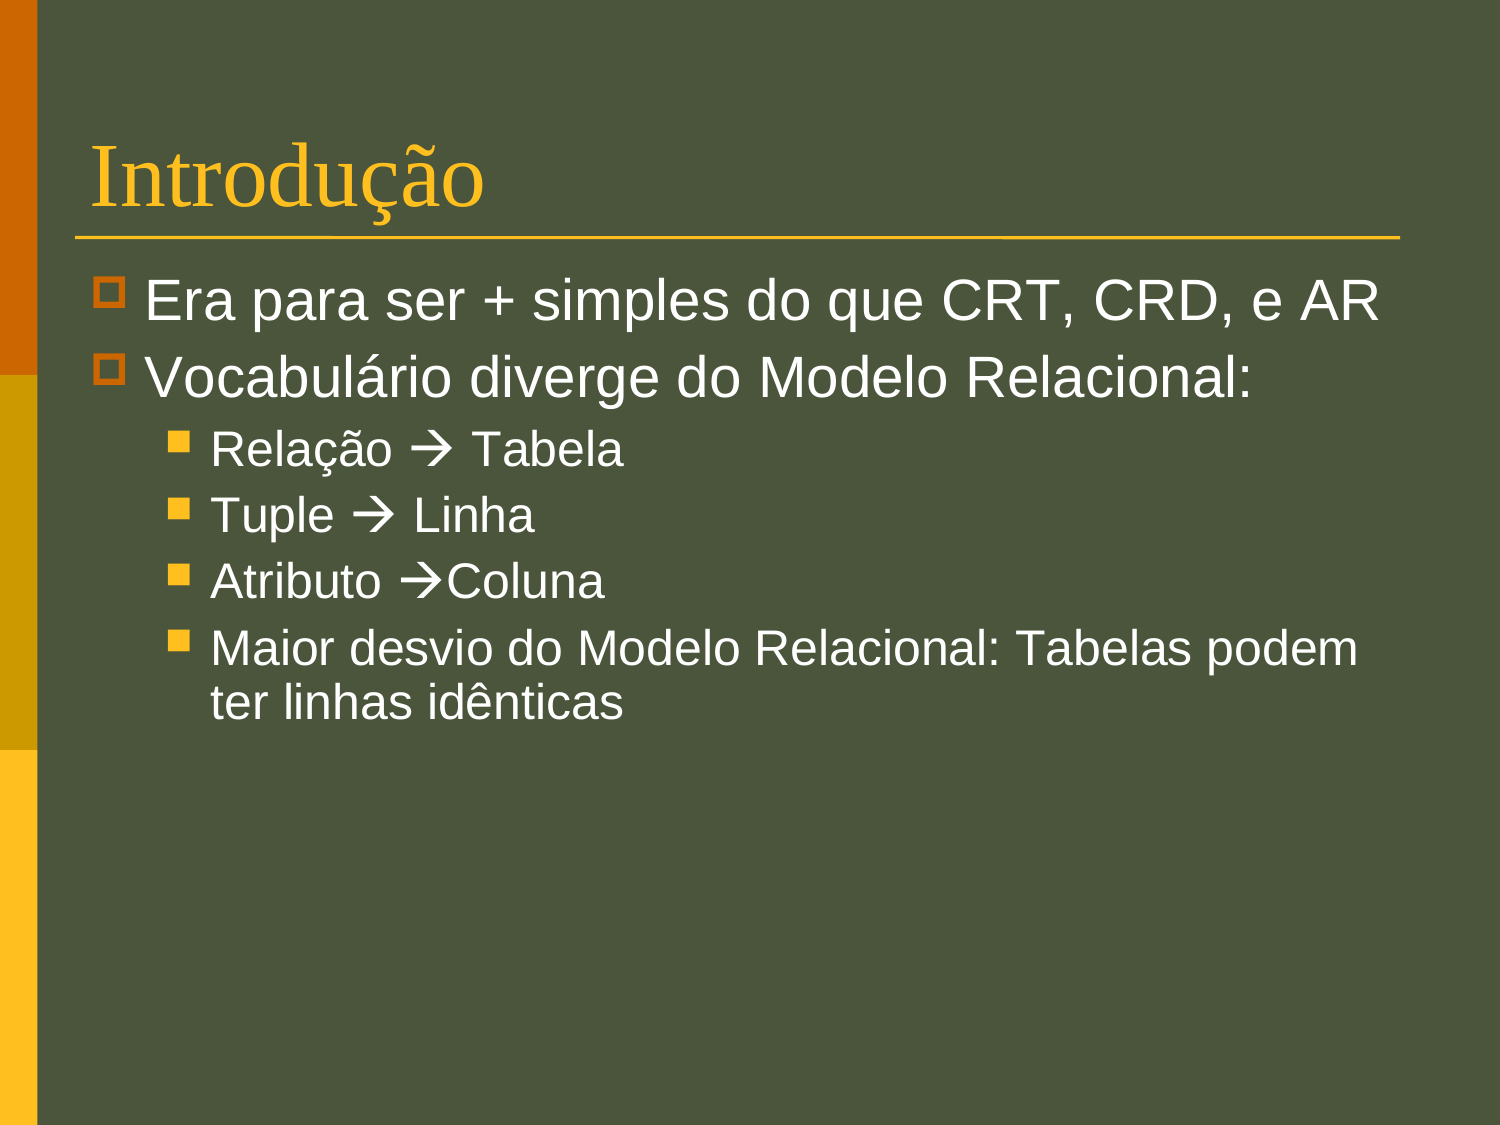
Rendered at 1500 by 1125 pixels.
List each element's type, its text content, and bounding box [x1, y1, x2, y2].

list Era para ser + simples do que CRT, CRD, e AR Vocabulário diverge do Modelo Relacional: Relação  Tabela Tuple  Linha Atributo Coluna Maior desvio do Modelo Relacional: Tabelas podem ter linhas idênticas [75, 262, 1426, 1006]
title Introdução [75, 45, 1426, 233]
